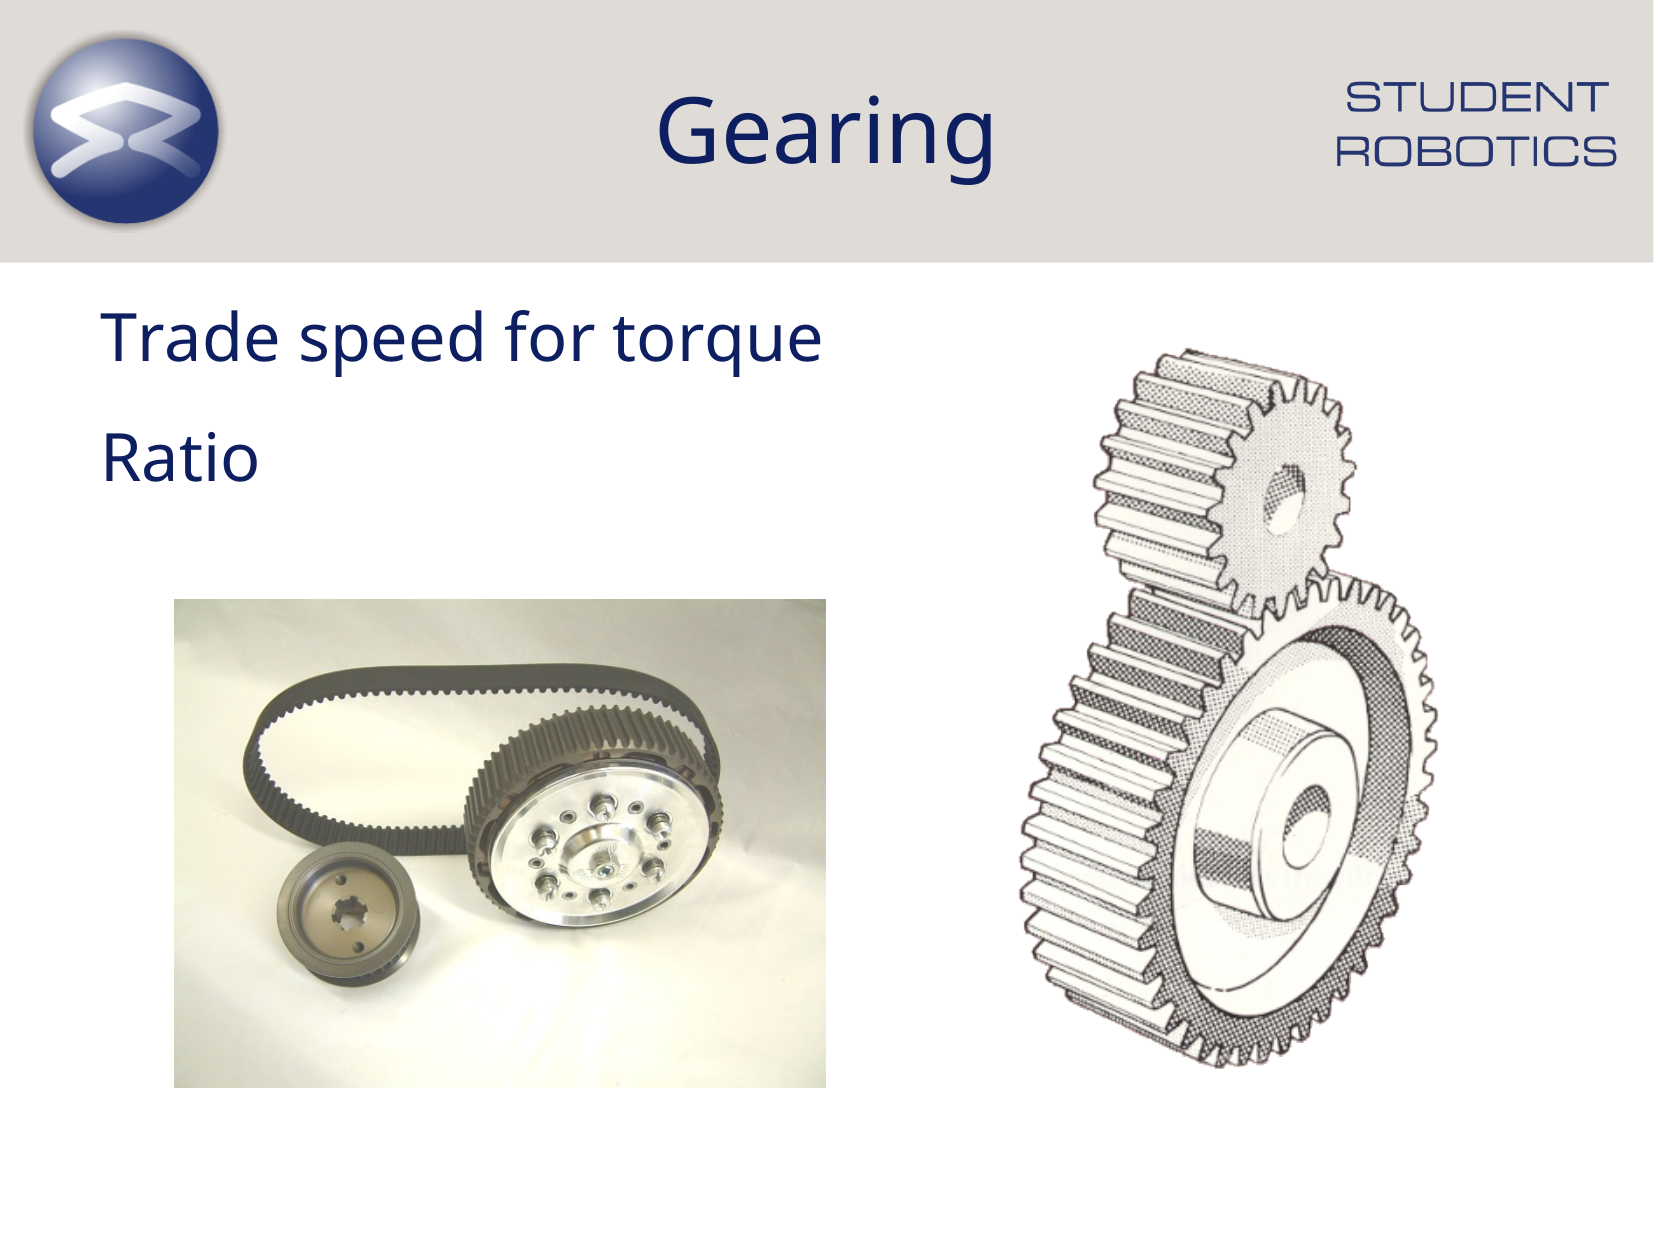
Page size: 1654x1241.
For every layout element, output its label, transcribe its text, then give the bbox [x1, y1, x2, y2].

title Gearing [82, 7, 1571, 250]
picture [174, 599, 826, 1088]
picture [9, 19, 82, 245]
picture [1012, 341, 1449, 1076]
list Trade speed for torque Ratio [82, 290, 1571, 1094]
picture [1571, 68, 1633, 174]
